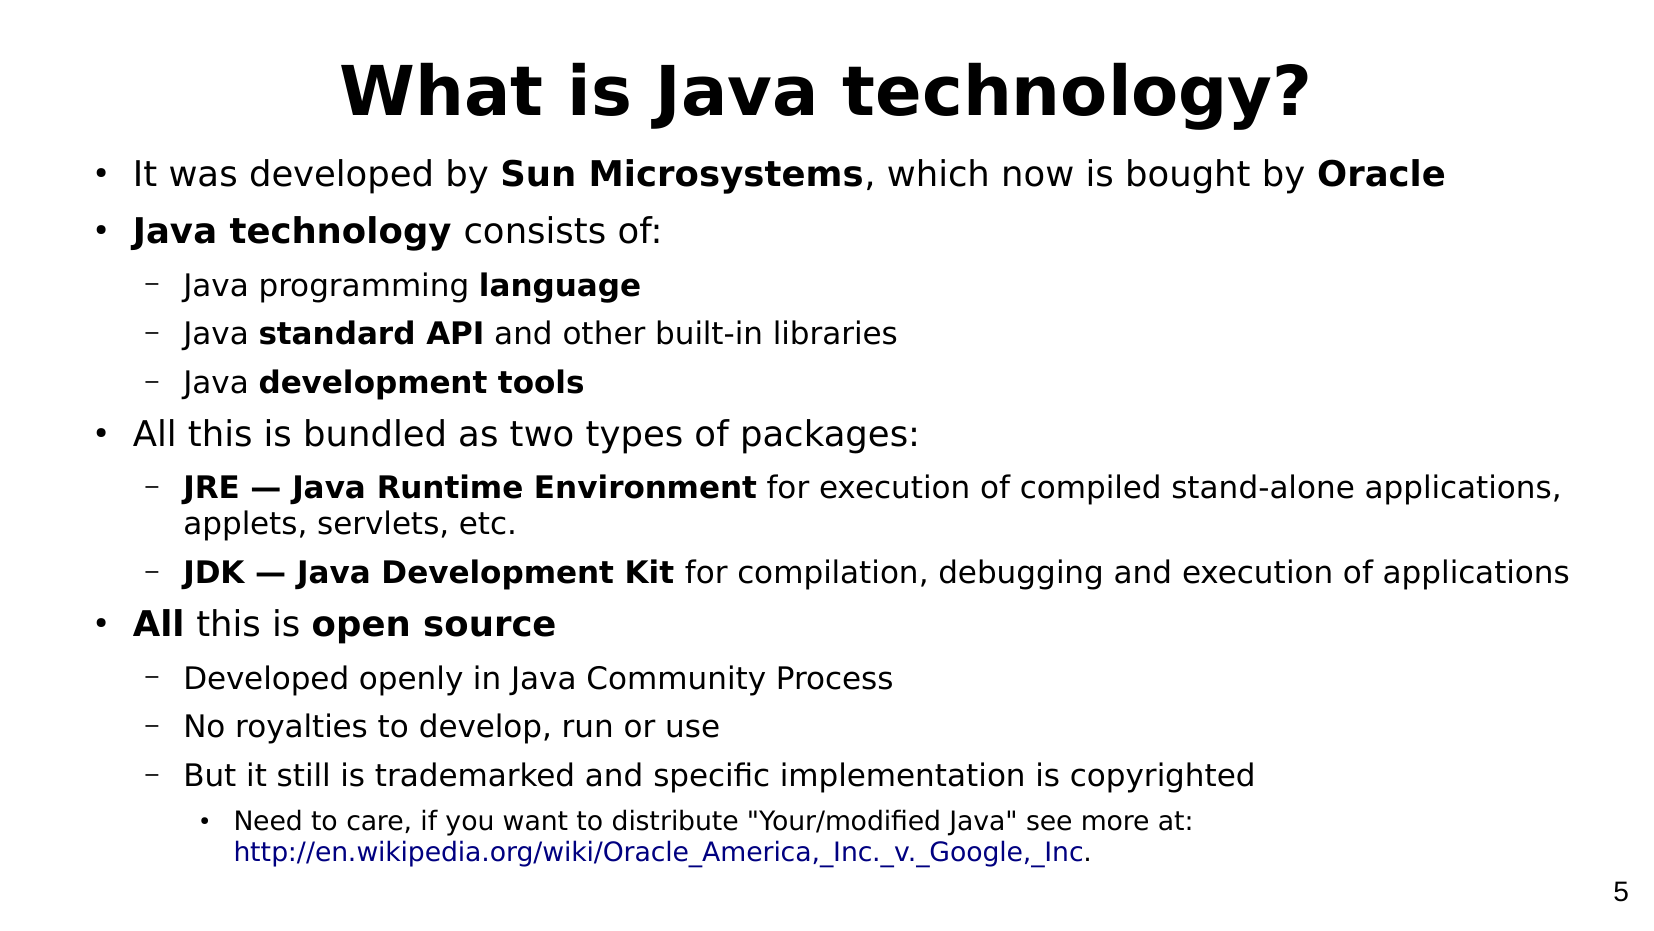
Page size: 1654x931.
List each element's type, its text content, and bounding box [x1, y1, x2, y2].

title What is Java technology? [82, 51, 1571, 132]
list It was developed by Sun Microsystems, which now is bought by Oracle Java technology consists of: Java programming language Java standard API and other built-in libraries Java development tools All this is bundled as two types of packages: JRE — Java Runtime Environment for execution of compiled stand-alone applications, applets, servlets, etc. JDK — Java Development Kit for compilation, debugging and execution of applications All this is open source Developed openly in Java Community Process No royalties to develop, run or use But it still is trademarked and specific implementation is copyrighted Need to care, if you want to distribute "Your/modified Java" see more at: http://en.wikipedia.org/wiki/Oracle_America,_Inc._v._Google,_Inc. [82, 153, 1580, 889]
